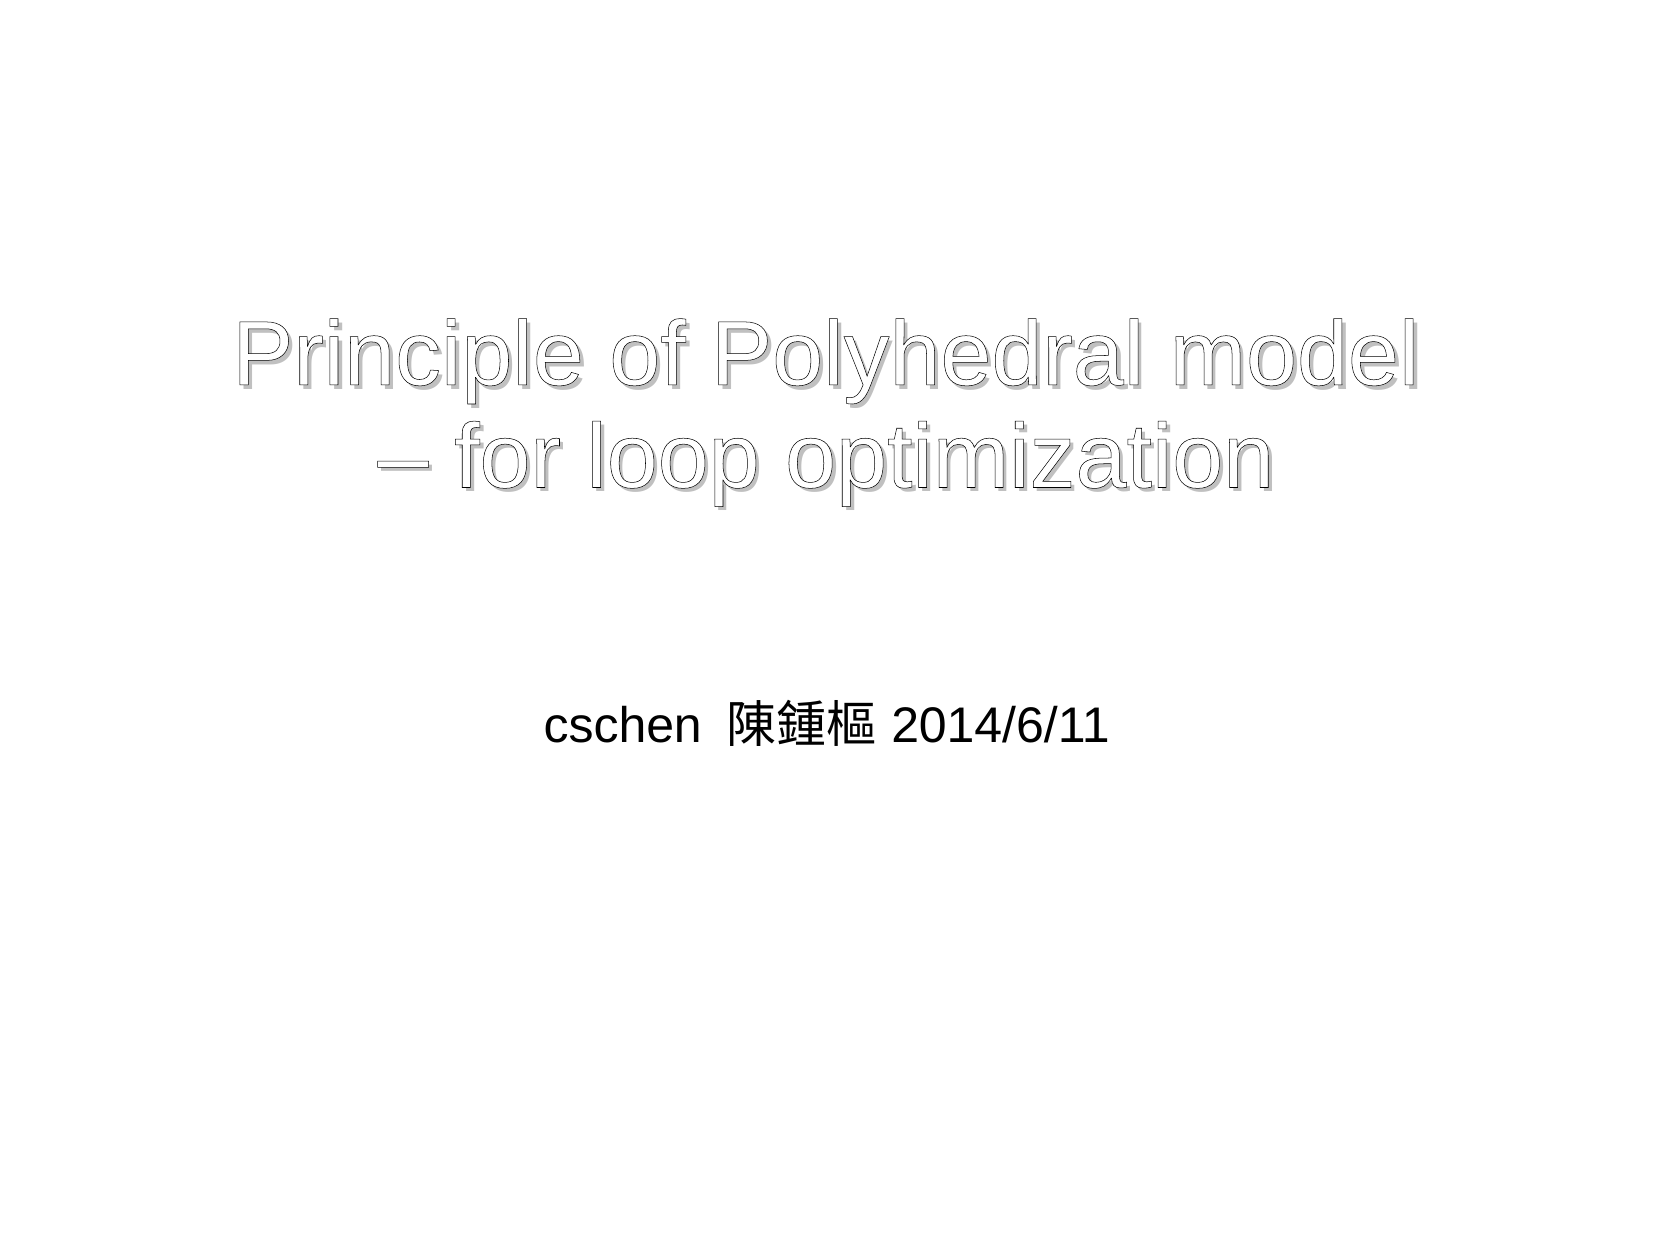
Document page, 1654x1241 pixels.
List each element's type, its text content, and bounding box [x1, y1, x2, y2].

subtitle Principle of Polyhedral model – for loop optimization cschen 陳鍾樞2014/6/11 [82, 49, 1571, 1010]
